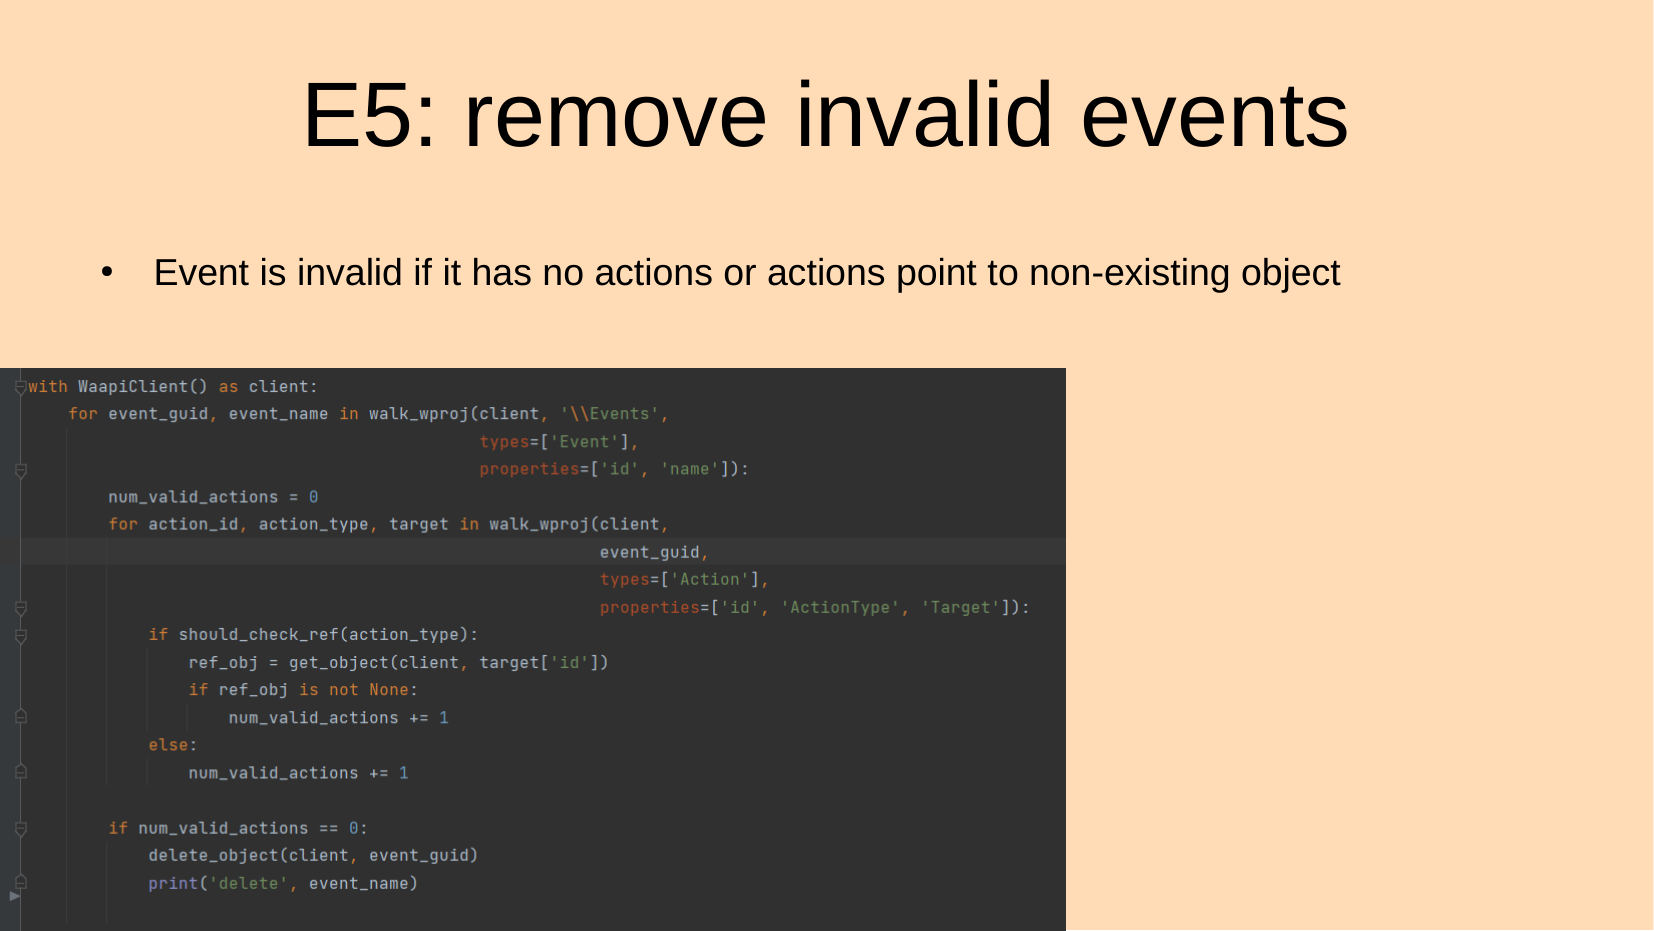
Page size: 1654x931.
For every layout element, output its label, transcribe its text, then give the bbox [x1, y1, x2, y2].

list Event is invalid if it has no actions or actions point to non-existing object [82, 180, 1571, 346]
title E5: remove invalid events [82, 37, 1571, 180]
picture [0, 368, 1066, 931]
